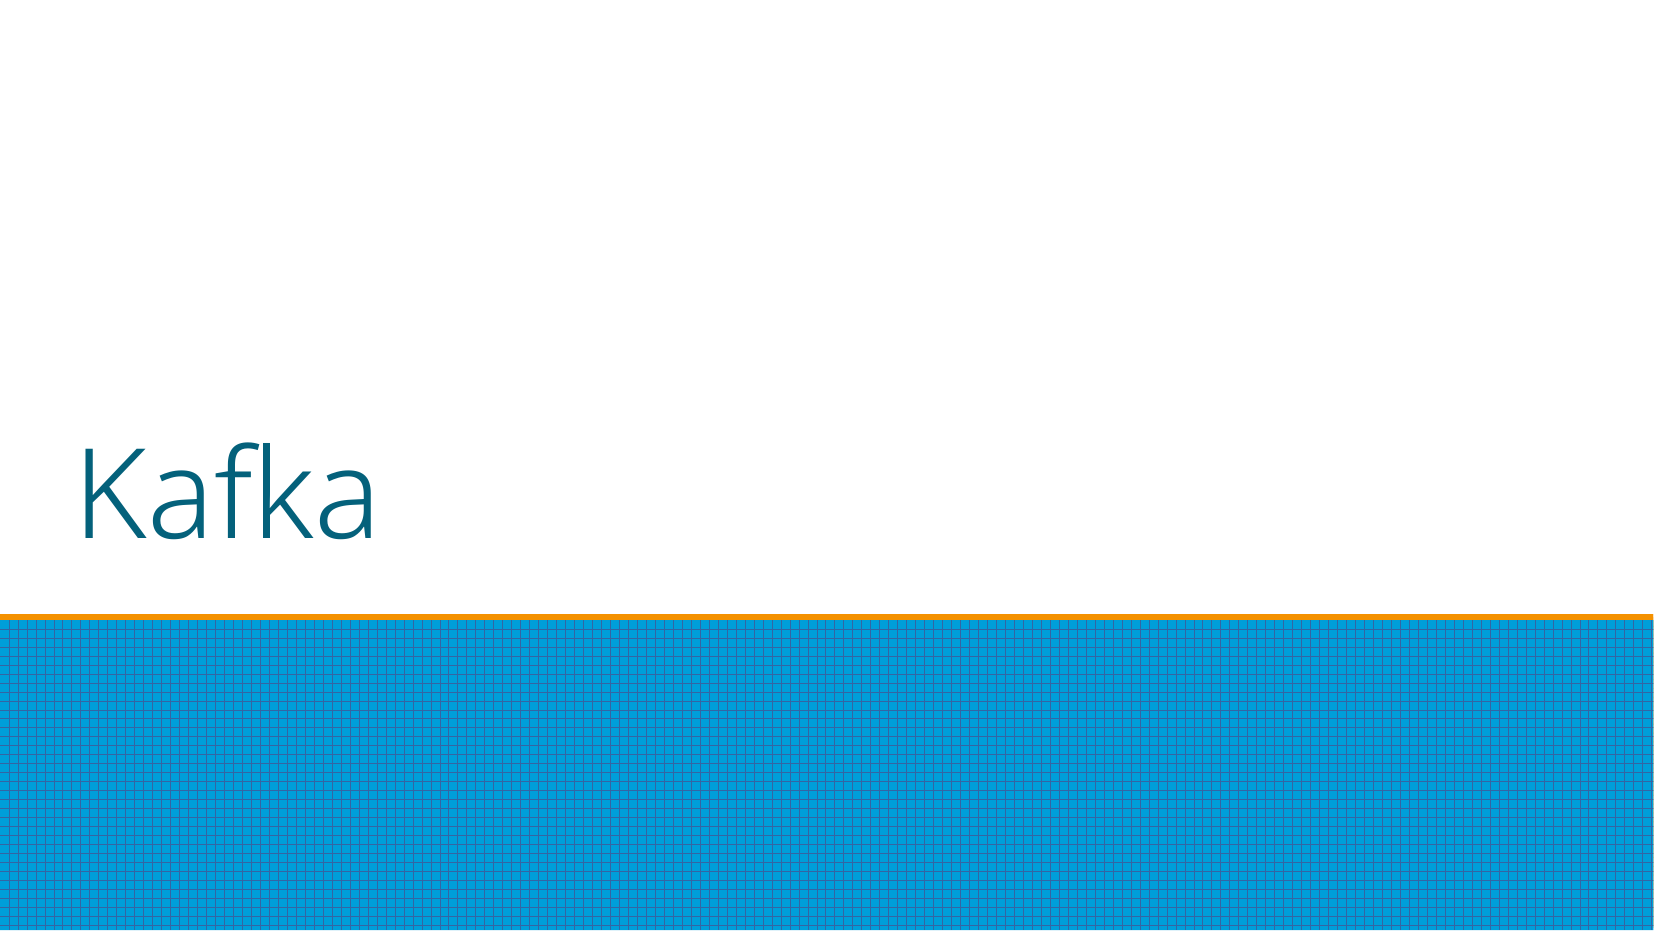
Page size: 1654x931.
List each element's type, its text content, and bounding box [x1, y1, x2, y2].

title Kafka [73, 44, 1551, 576]
